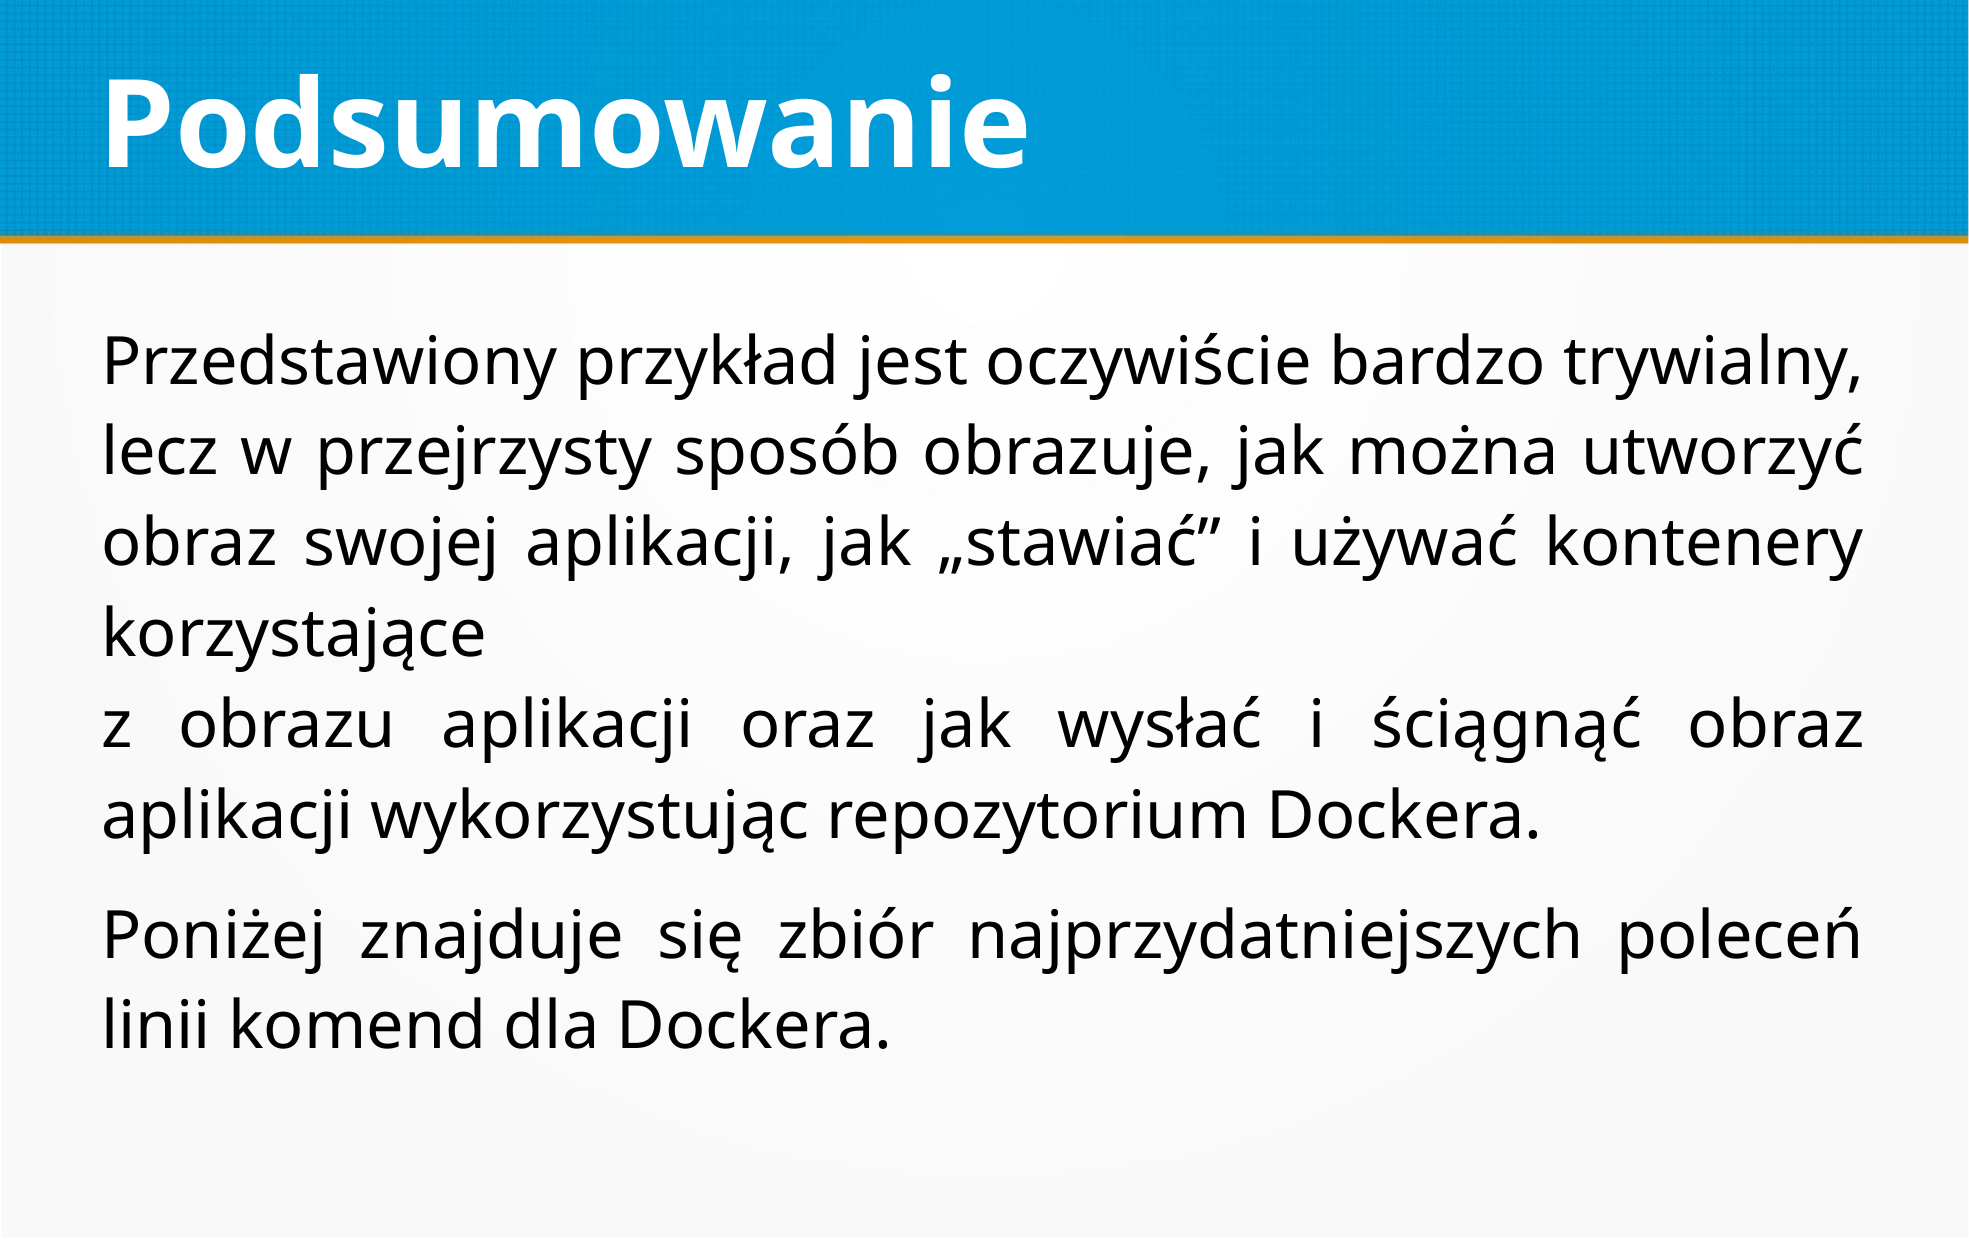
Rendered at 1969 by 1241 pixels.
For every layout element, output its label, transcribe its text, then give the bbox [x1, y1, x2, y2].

title Podsumowanie [98, 35, 1870, 204]
picture [0, 233, 1969, 1241]
list Przedstawiony przykład jest oczywiście bardzo trywialny, lecz w przejrzysty sposób obrazuje, jak można utworzyć obraz swojej aplikacji, jak „stawiać” i używać kontenery korzystające z obrazu aplikacji oraz jak wysłać i ściągnąć obraz aplikacji wykorzystując repozytorium Dockera. Poniżej znajduje się zbiór najprzydatniejszych poleceń linii komend dla Dockera. [30, 312, 1867, 1111]
